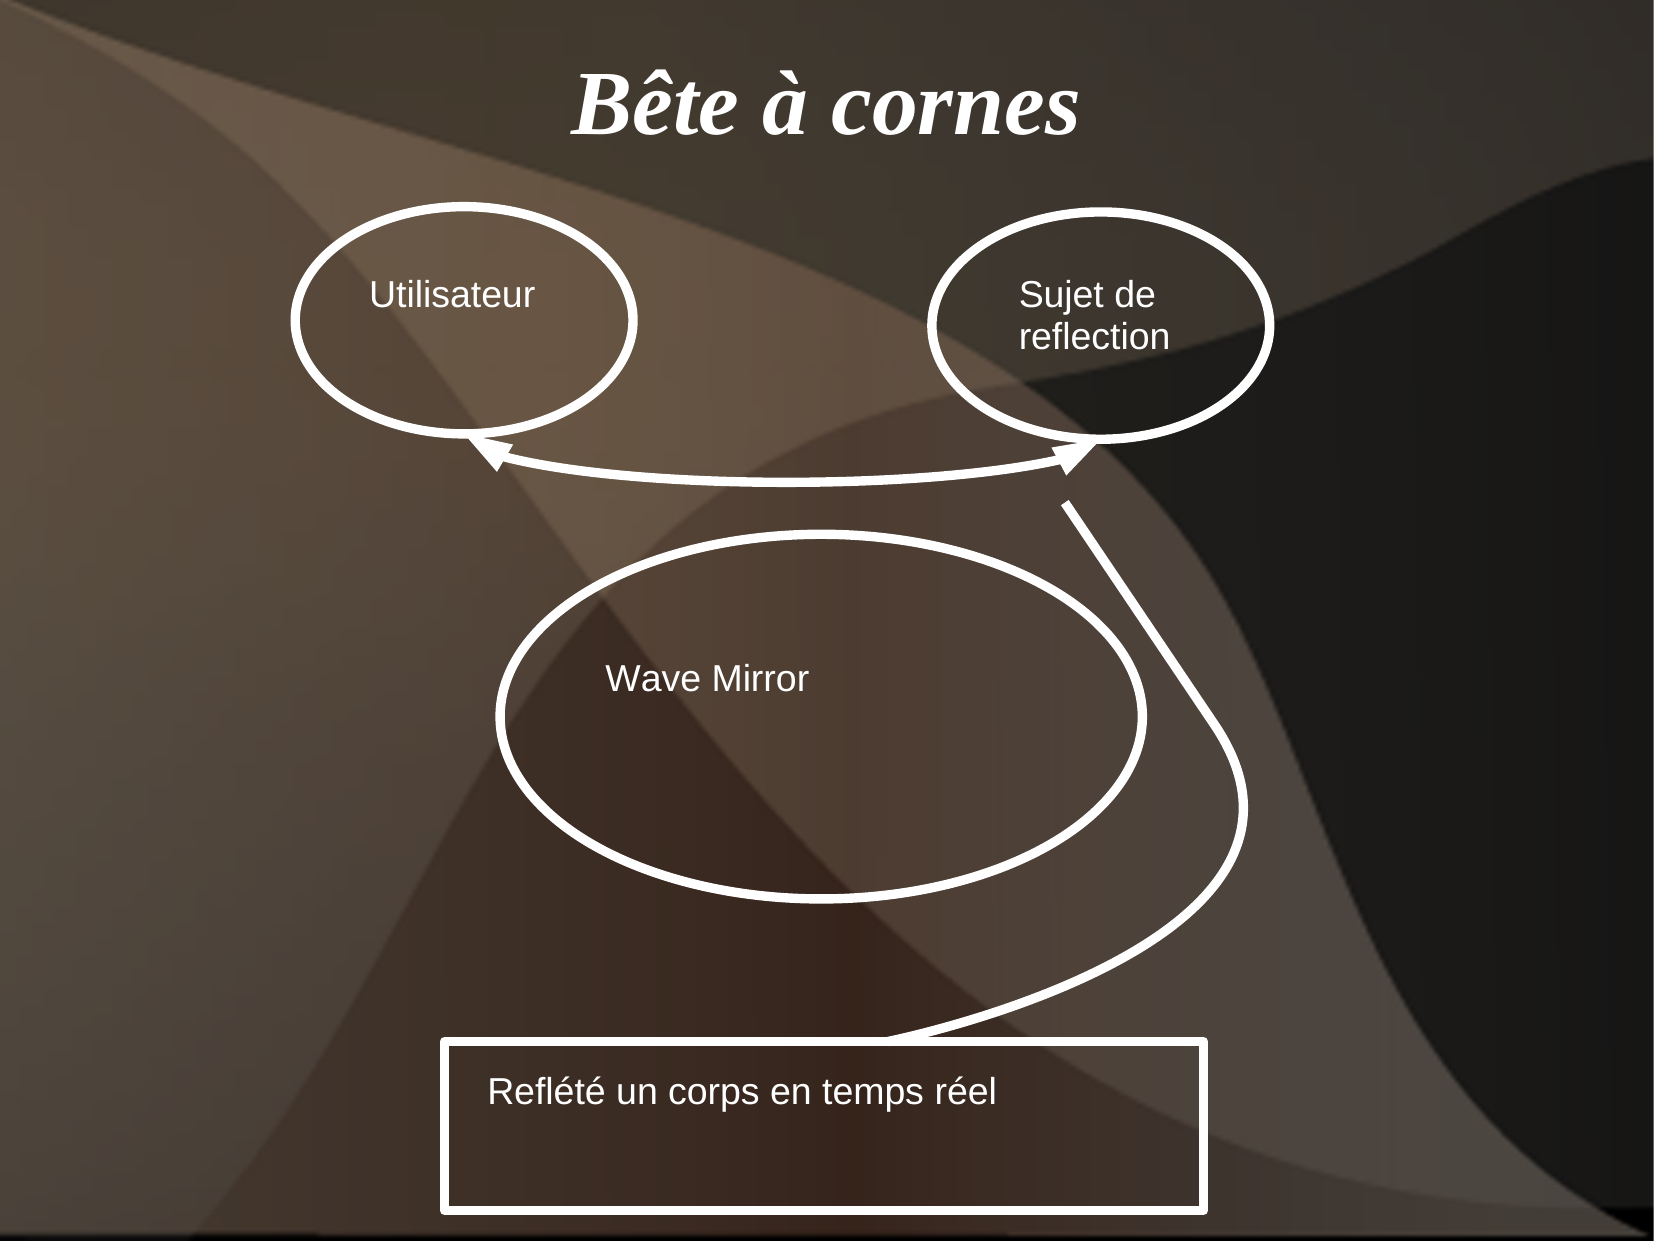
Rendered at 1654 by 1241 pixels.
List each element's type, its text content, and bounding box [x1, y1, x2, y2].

text_box Wave Mirror [590, 649, 1063, 798]
picture [488, 207, 1081, 477]
text_box Sujet de reflection [1003, 265, 1211, 364]
picture [300, 212, 628, 429]
text_box Reflété un corps en temps réel [472, 1062, 1182, 1120]
picture [0, 207, 1654, 1241]
text_box Utilisateur [354, 265, 562, 323]
picture [937, 217, 1264, 434]
title Bête à cornes [0, 0, 1654, 207]
